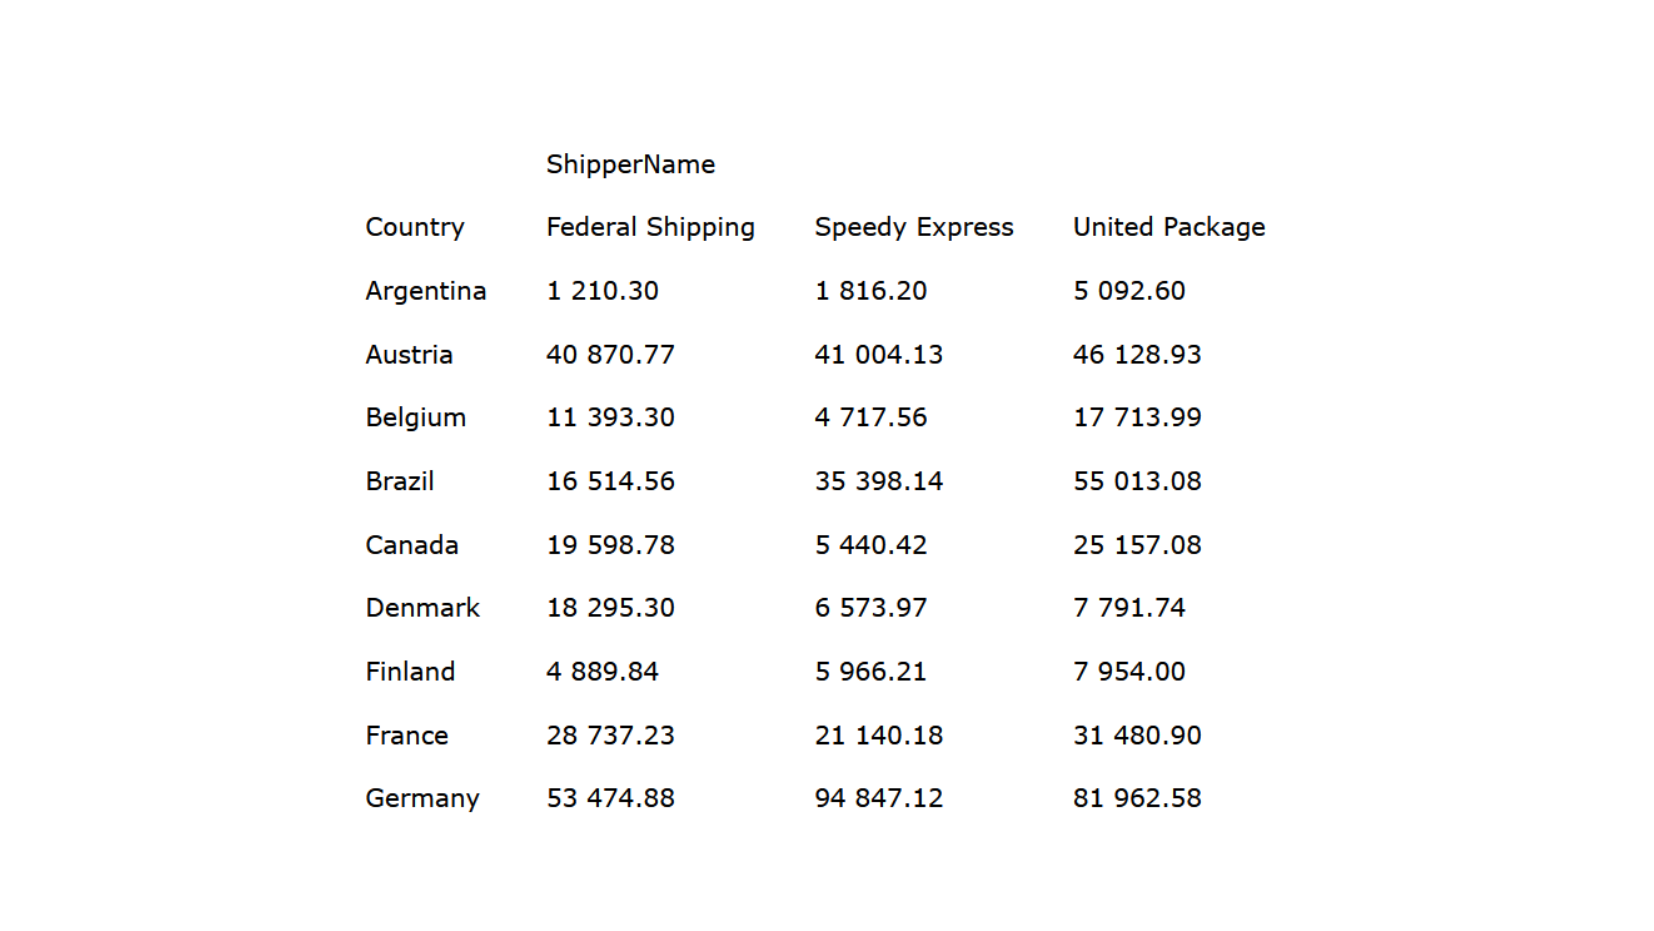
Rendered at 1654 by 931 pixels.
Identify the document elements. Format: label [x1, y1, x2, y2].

subtitle [82, 60, 1571, 871]
picture [360, 142, 1296, 841]
